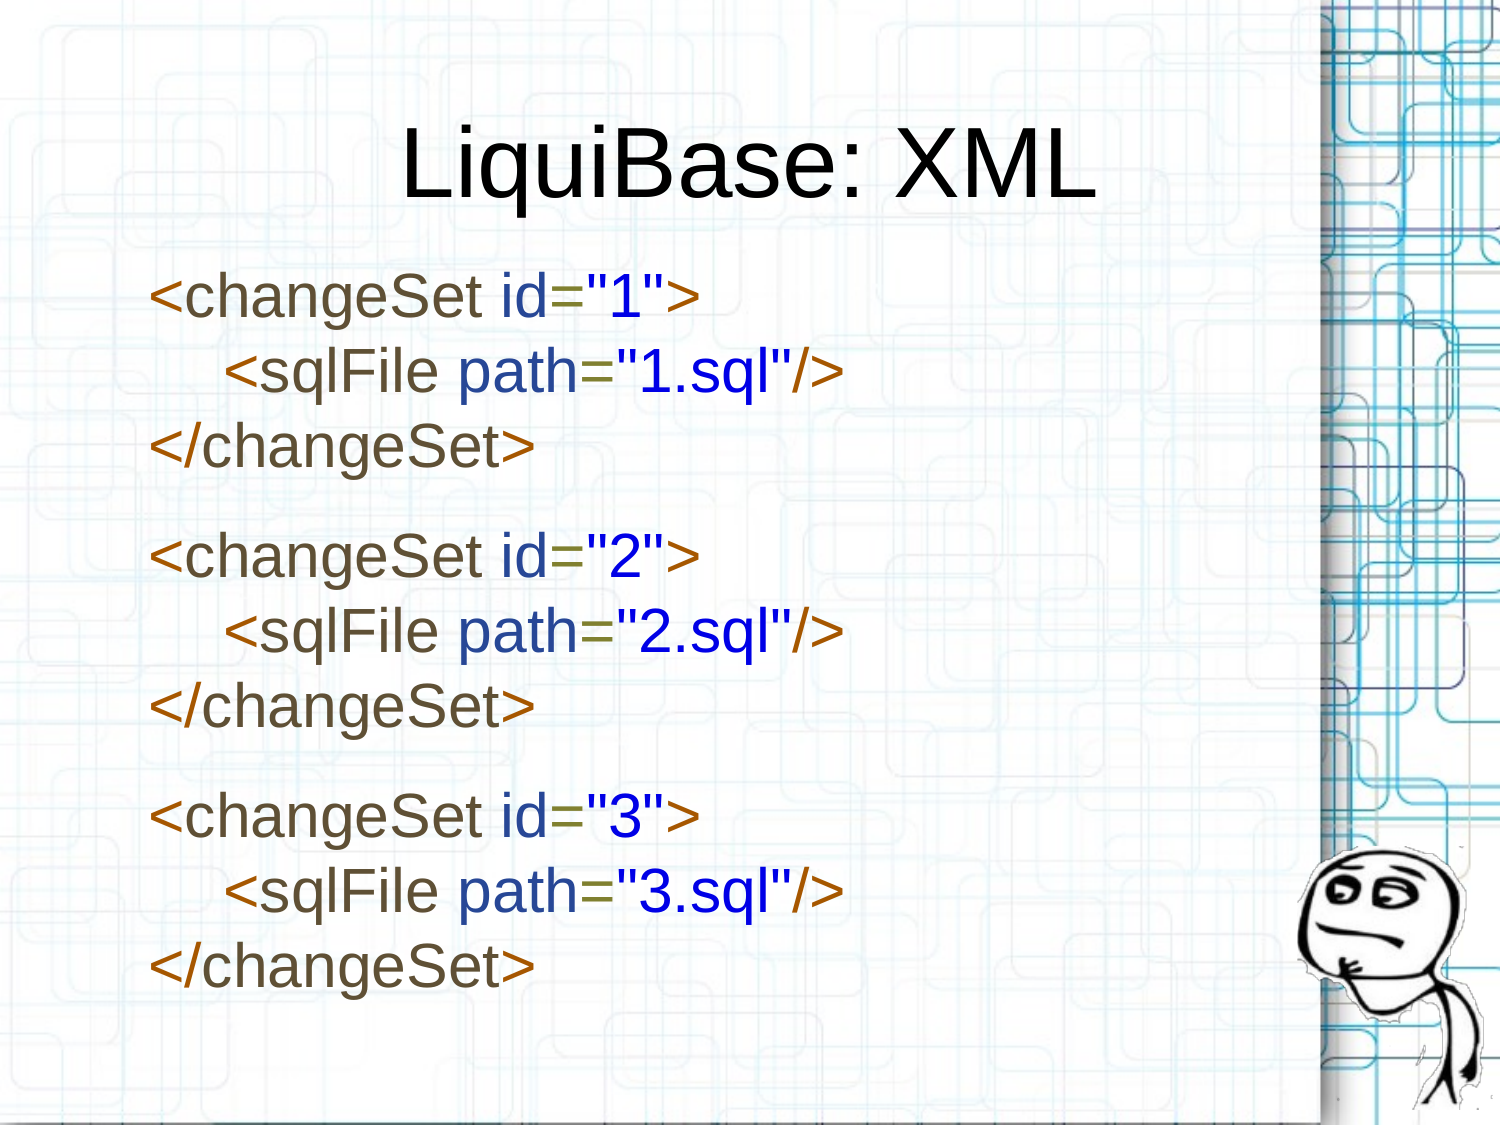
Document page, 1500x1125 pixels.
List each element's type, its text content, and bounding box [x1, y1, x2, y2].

picture [0, 0, 1500, 1125]
title LiquiBase: XML [75, 45, 1425, 233]
text_box <changeSet id="1"> <sqlFile path="1.sql"/> </changeSet> <changeSet id="2"> <sqlFile path="2.sql"/> </changeSet> <changeSet id="3"> <sqlFile path="3.sql"/> </changeSet> [133, 240, 1367, 1100]
text_box [1297, 846, 1493, 1110]
